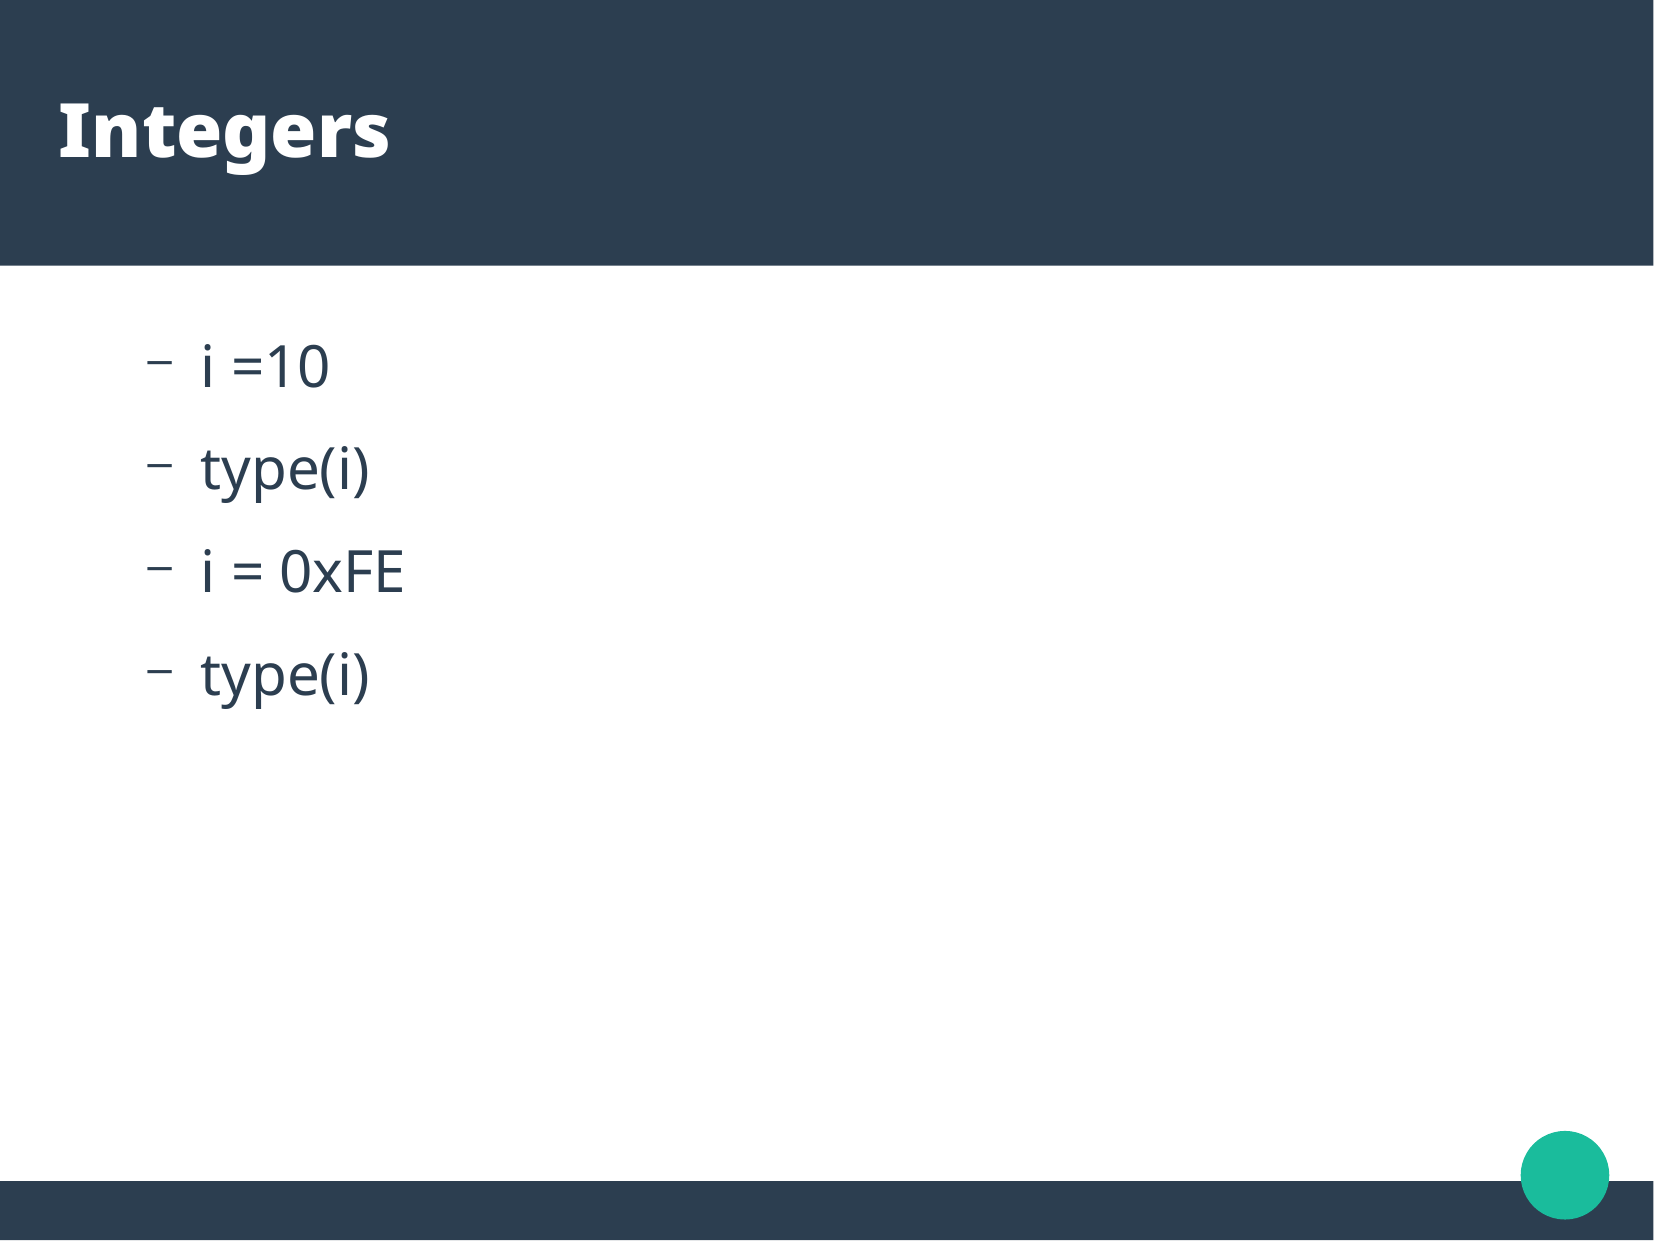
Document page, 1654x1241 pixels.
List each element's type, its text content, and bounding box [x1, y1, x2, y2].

title Integers [59, 49, 1595, 207]
list i =10 type(i) i = 0xFE type(i) [59, 324, 1595, 1152]
